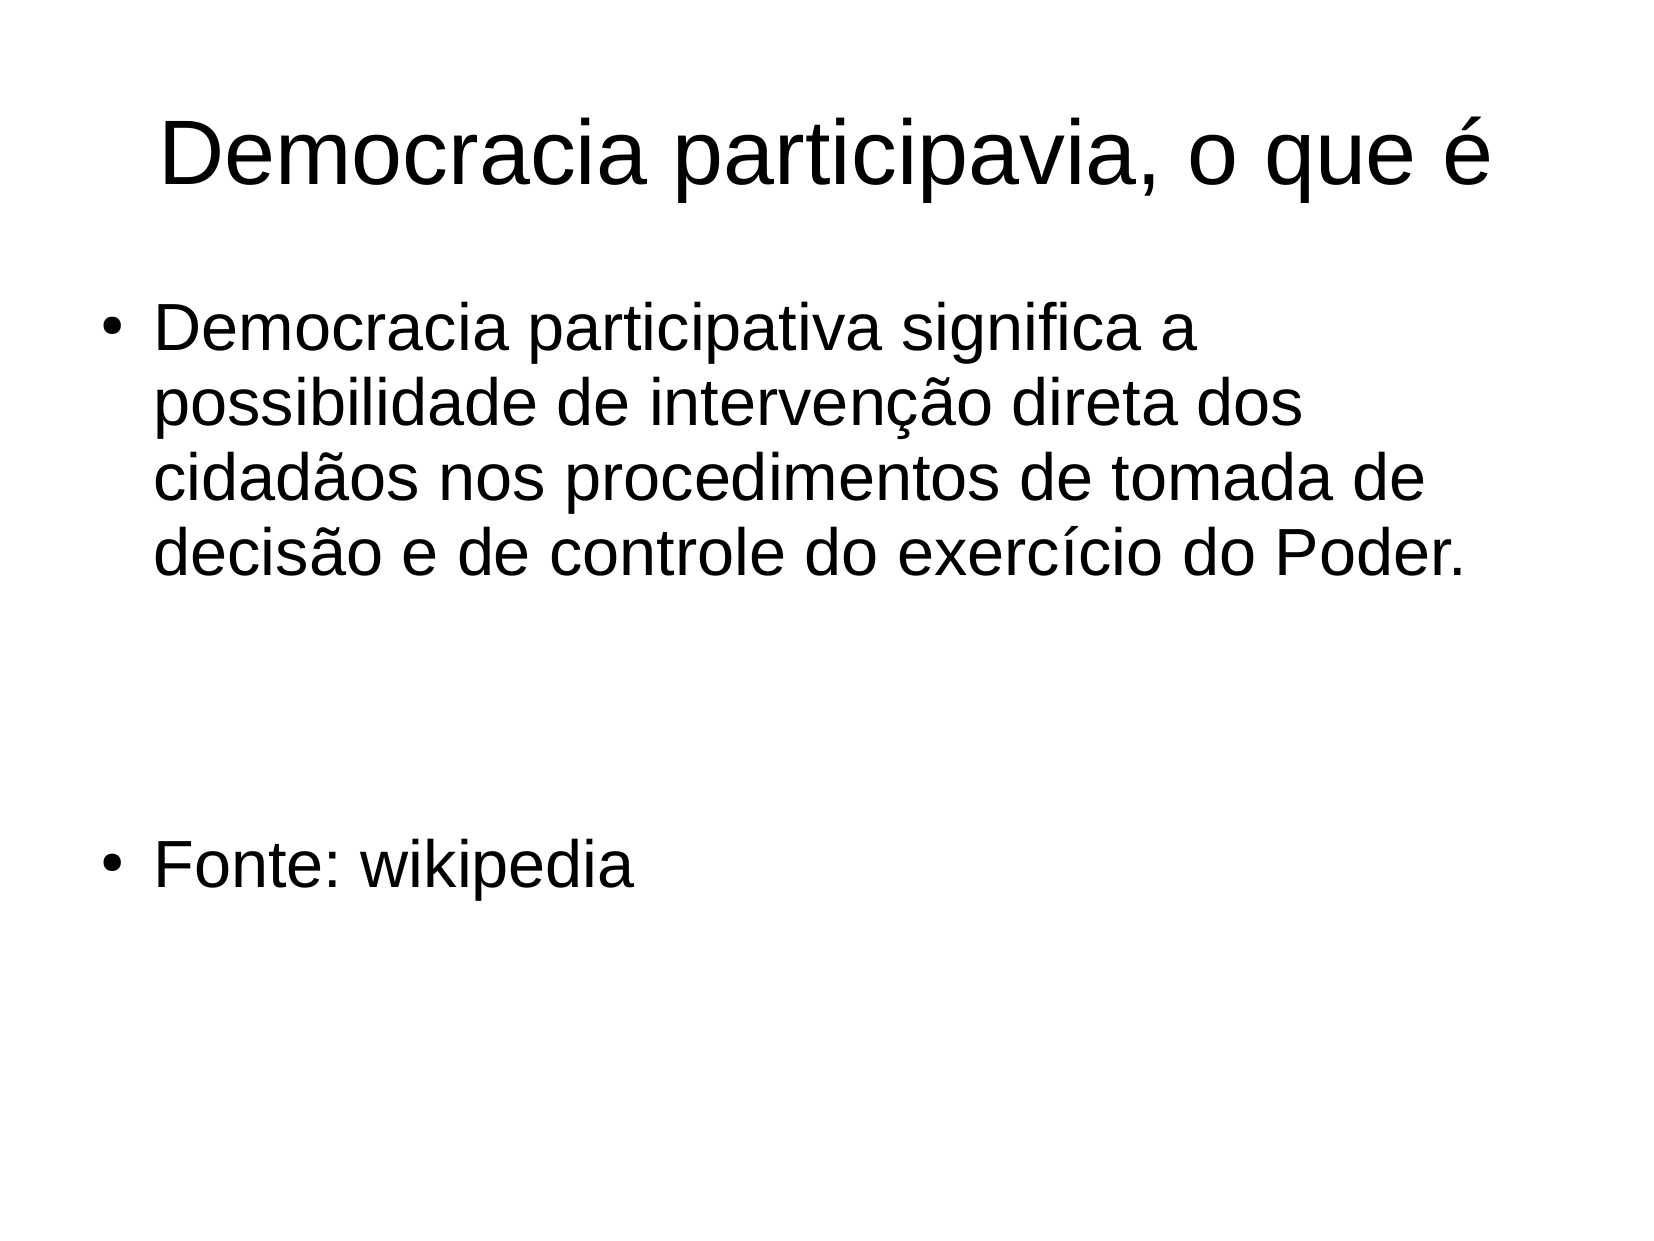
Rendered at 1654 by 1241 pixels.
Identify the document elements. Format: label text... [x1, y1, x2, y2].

list Democracia participativa significa a possibilidade de intervenção direta dos cidadãos nos procedimentos de tomada de decisão e de controle do exercício do Poder. Fonte: wikipedia [82, 290, 1571, 1010]
title Democracia participavia, o que é [82, 49, 1571, 257]
